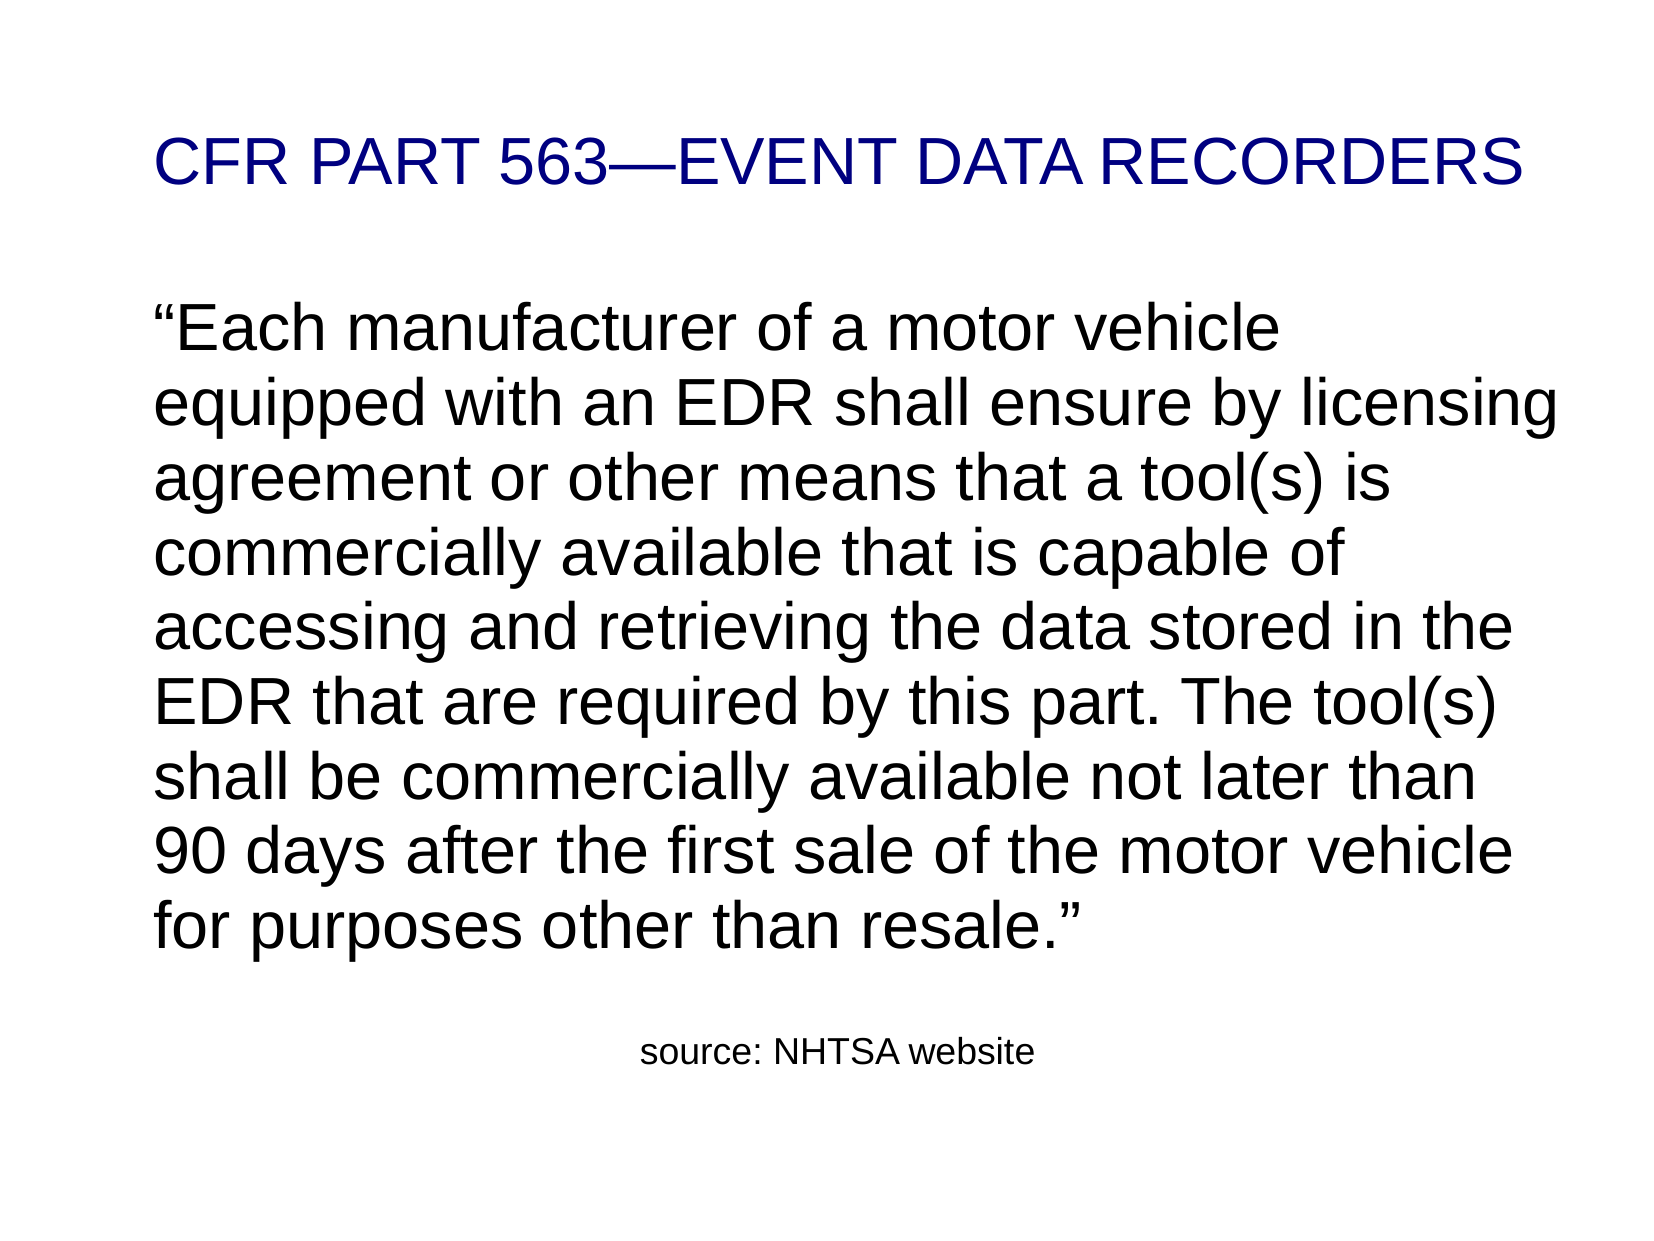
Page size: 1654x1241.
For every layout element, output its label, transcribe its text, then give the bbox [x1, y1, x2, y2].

title CFR PART 563—EVENT DATA RECORDERS [82, 49, 1571, 257]
text_box source: NHTSA website [625, 1023, 1051, 1081]
list “Each manufacturer of a motor vehicle equipped with an EDR shall ensure by licensing agreement or other means that a tool(s) is commercially available that is capable of accessing and retrieving the data stored in the EDR that are required by this part. The tool(s) shall be commercially available not later than 90 days after the first sale of the motor vehicle for purposes other than resale.” [82, 290, 1571, 1109]
